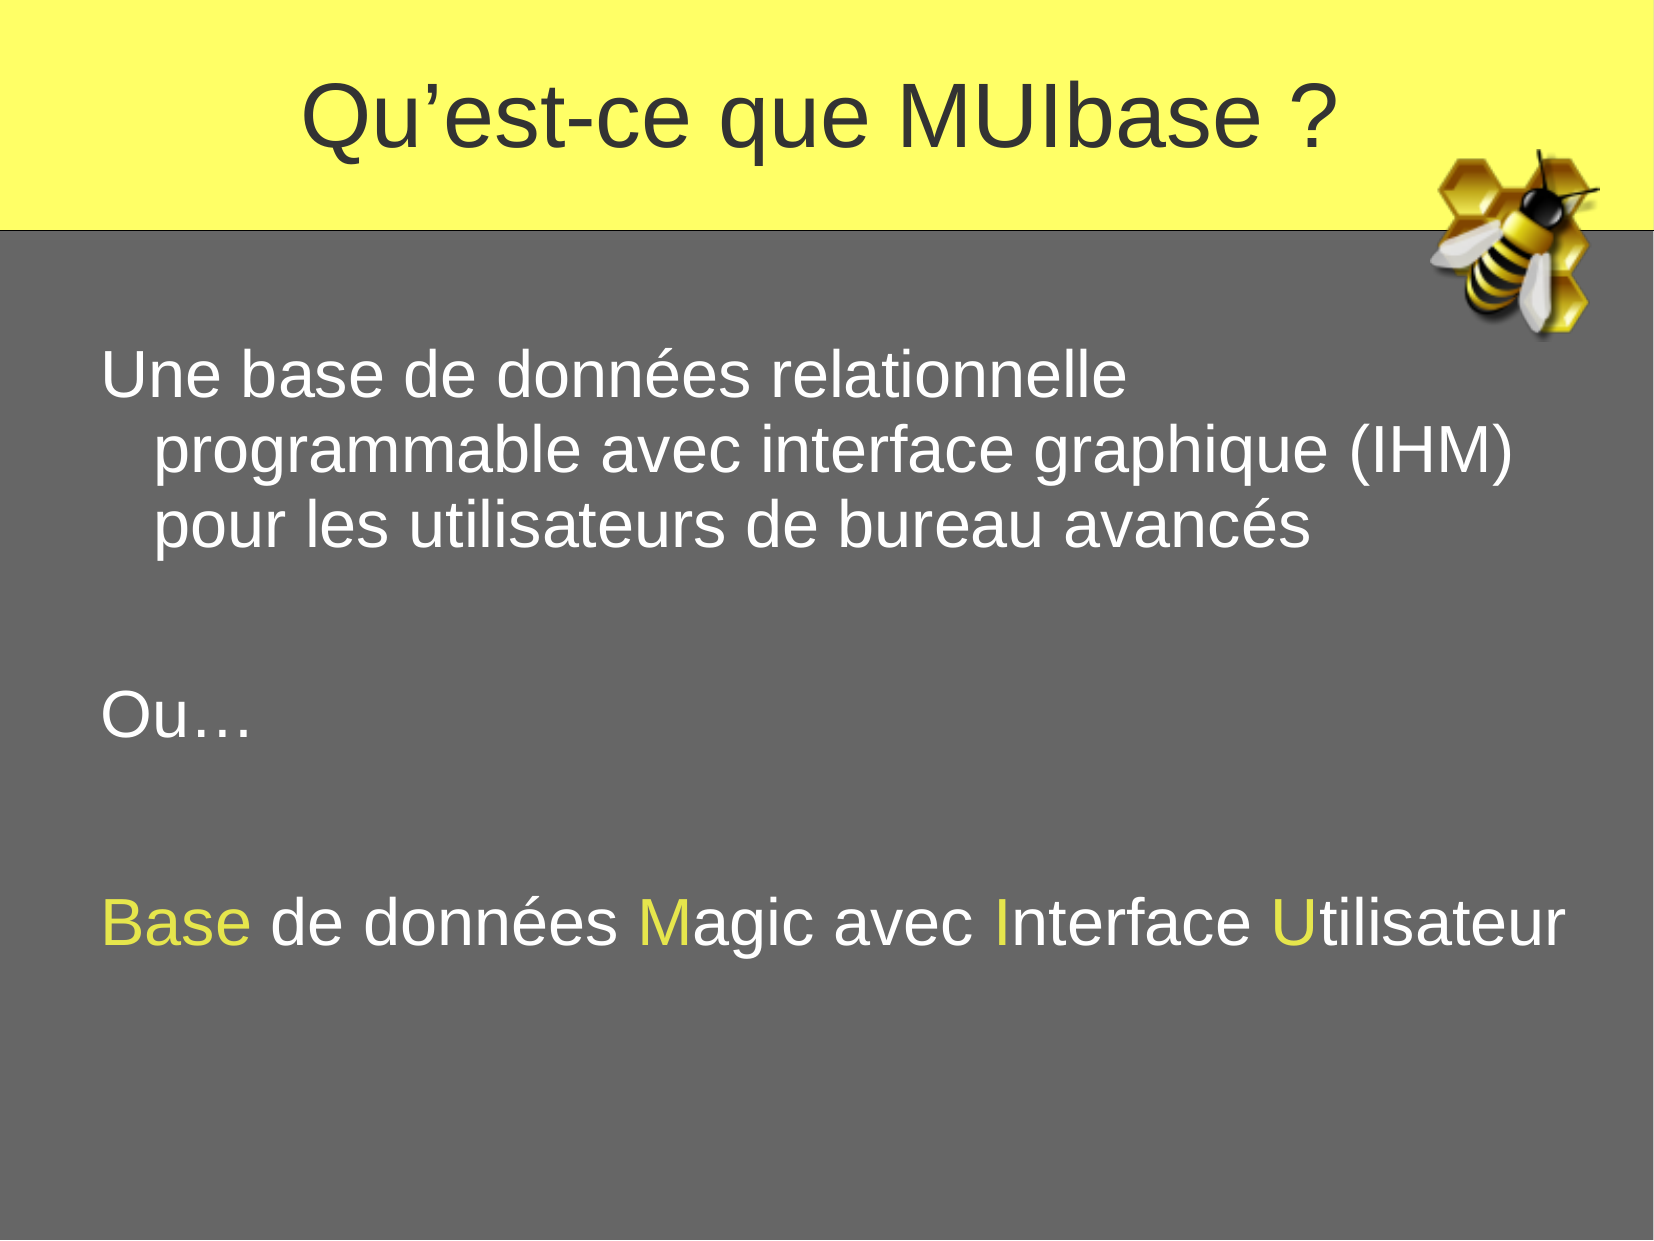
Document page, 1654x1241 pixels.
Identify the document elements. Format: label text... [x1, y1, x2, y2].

list Une base de données relationnelle programmable avec interface graphique (IHM) pour les utilisateurs de bureau avancés Ou… Base de données Magic avec Interface Utilisateur [82, 337, 1571, 1109]
picture [1430, 149, 1600, 342]
title Qu’est-ce que MUIbase ? [76, 11, 1565, 219]
